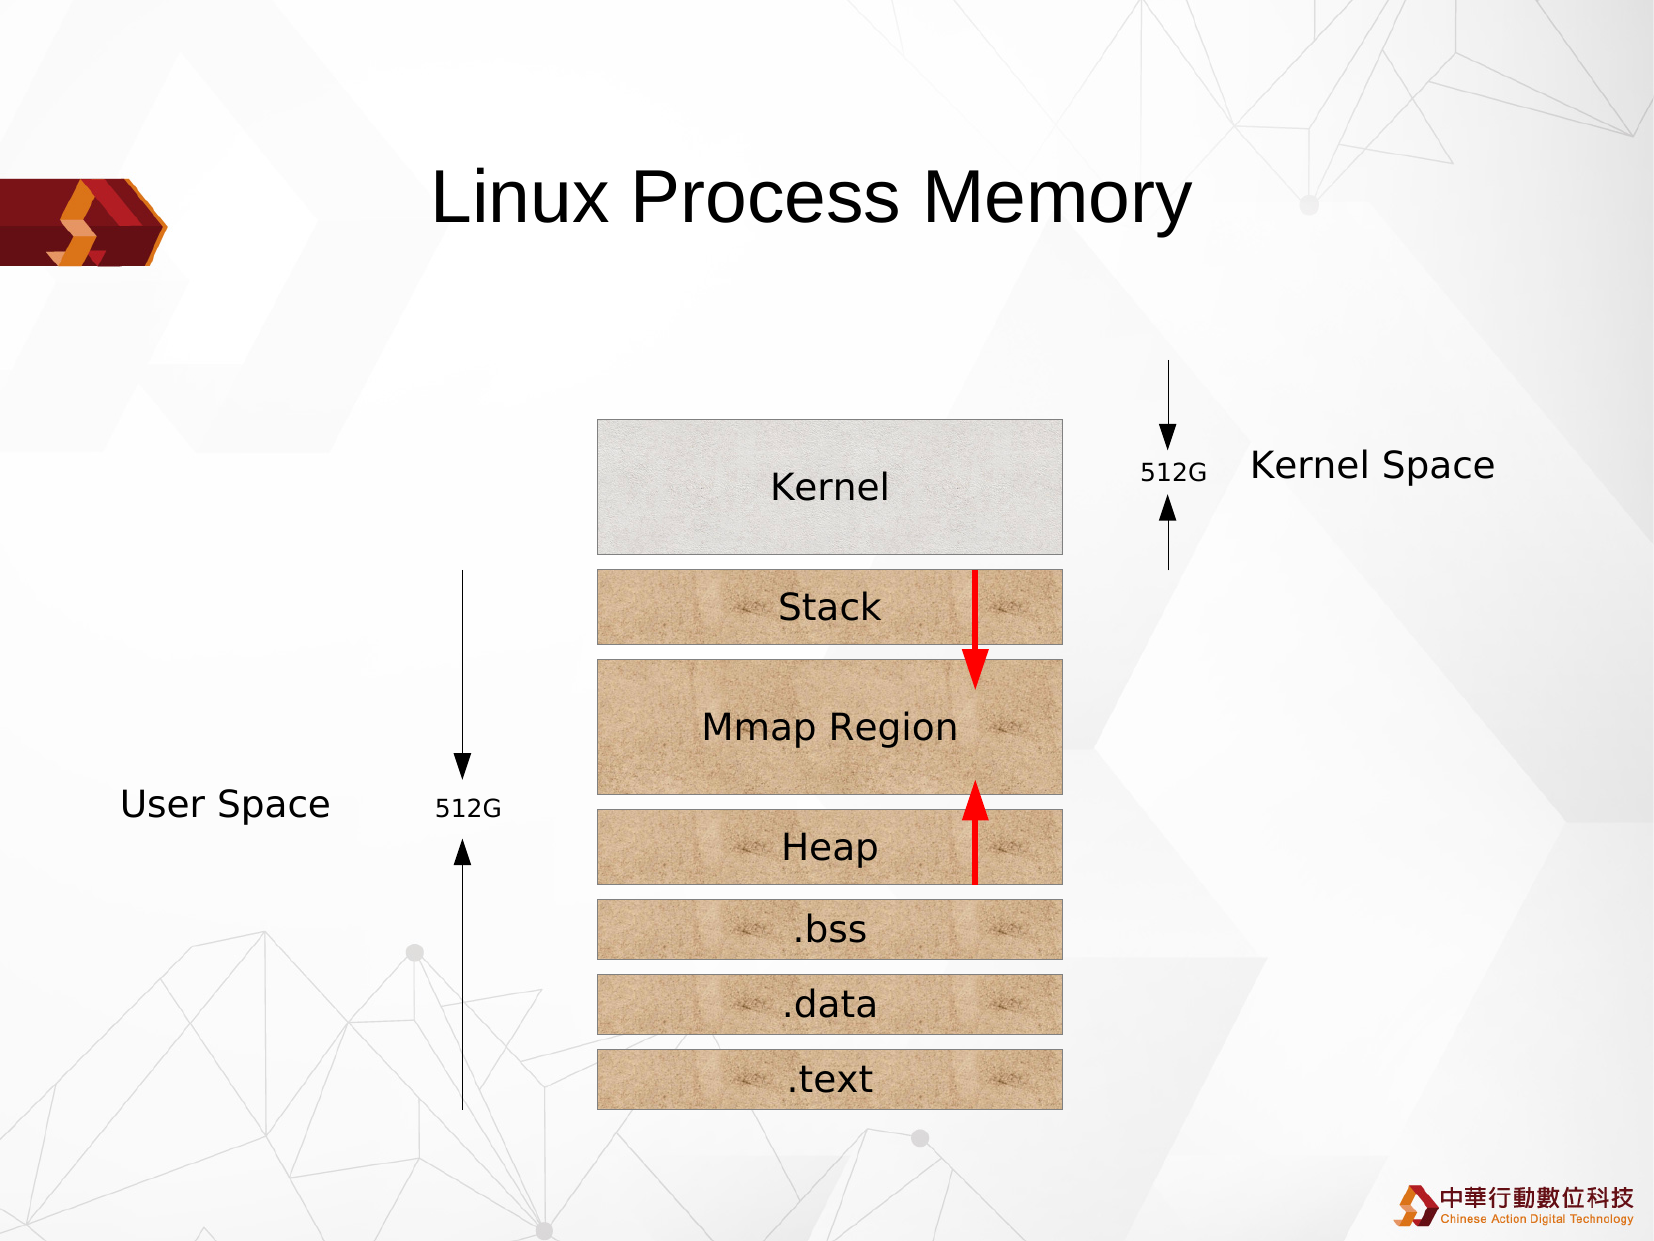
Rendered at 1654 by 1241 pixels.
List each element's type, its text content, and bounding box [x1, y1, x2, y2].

text_box .bss [597, 899, 1063, 960]
text_box Heap [597, 809, 972, 885]
text_box Stack [978, 569, 1063, 645]
text_box Kernel [597, 419, 1063, 555]
text_box User Space [105, 774, 421, 834]
text_box Stack [597, 569, 977, 645]
text_box .data [597, 974, 1063, 1035]
text_box 512G [1125, 450, 1234, 496]
picture [0, 0, 1654, 1241]
text_box 512G [421, 786, 541, 831]
text_box Heap [978, 809, 1063, 885]
title Linux Process Memory [117, 112, 1506, 280]
text_box Mmap Region [597, 659, 1063, 795]
text_box Kernel Space [1234, 436, 1551, 496]
text_box .text [597, 1049, 1063, 1110]
